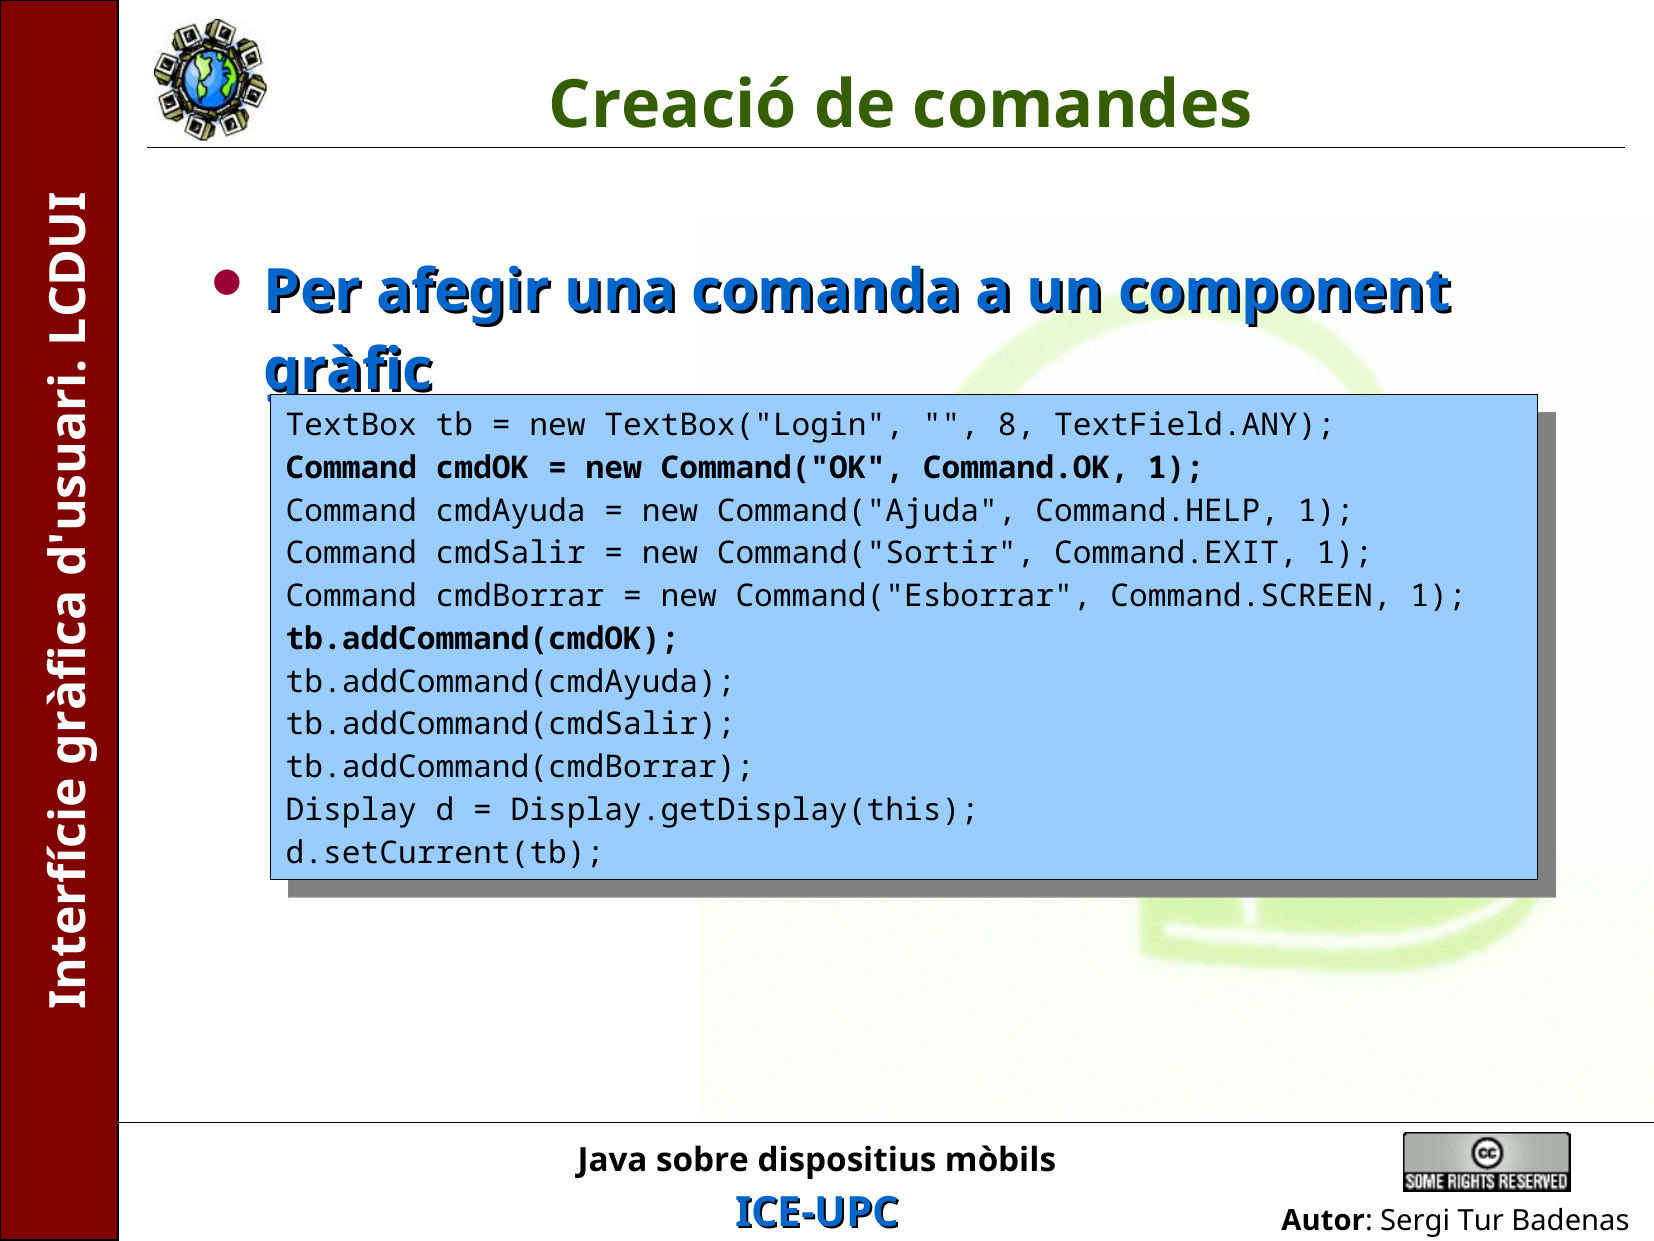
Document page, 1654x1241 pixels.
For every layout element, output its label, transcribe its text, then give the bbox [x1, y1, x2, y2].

picture [1403, 1132, 1571, 1192]
picture [700, 217, 1654, 1113]
text_box TextBox tb = new TextBox("Login", "", 8, TextField.ANY); Command cmdOK = new Command("OK", Command.OK, 1); Command cmdAyuda = new Command("Ajuda", Command.HELP, 1); Command cmdSalir = new Command("Sortir", Command.EXIT, 1); Command cmdBorrar = new Command("Esborrar", Command.SCREEN, 1); tb.addCommand(cmdOK); tb.addCommand(cmdAyuda); tb.addCommand(cmdSalir); tb.addCommand(cmdBorrar); Display d = Display.getDisplay(this); d.setCurrent(tb); [270, 394, 1538, 834]
title Creació de comandes [232, 53, 1570, 150]
list Per afegir una comanda a un component gràfic [192, 248, 1599, 1067]
picture [154, 19, 268, 142]
